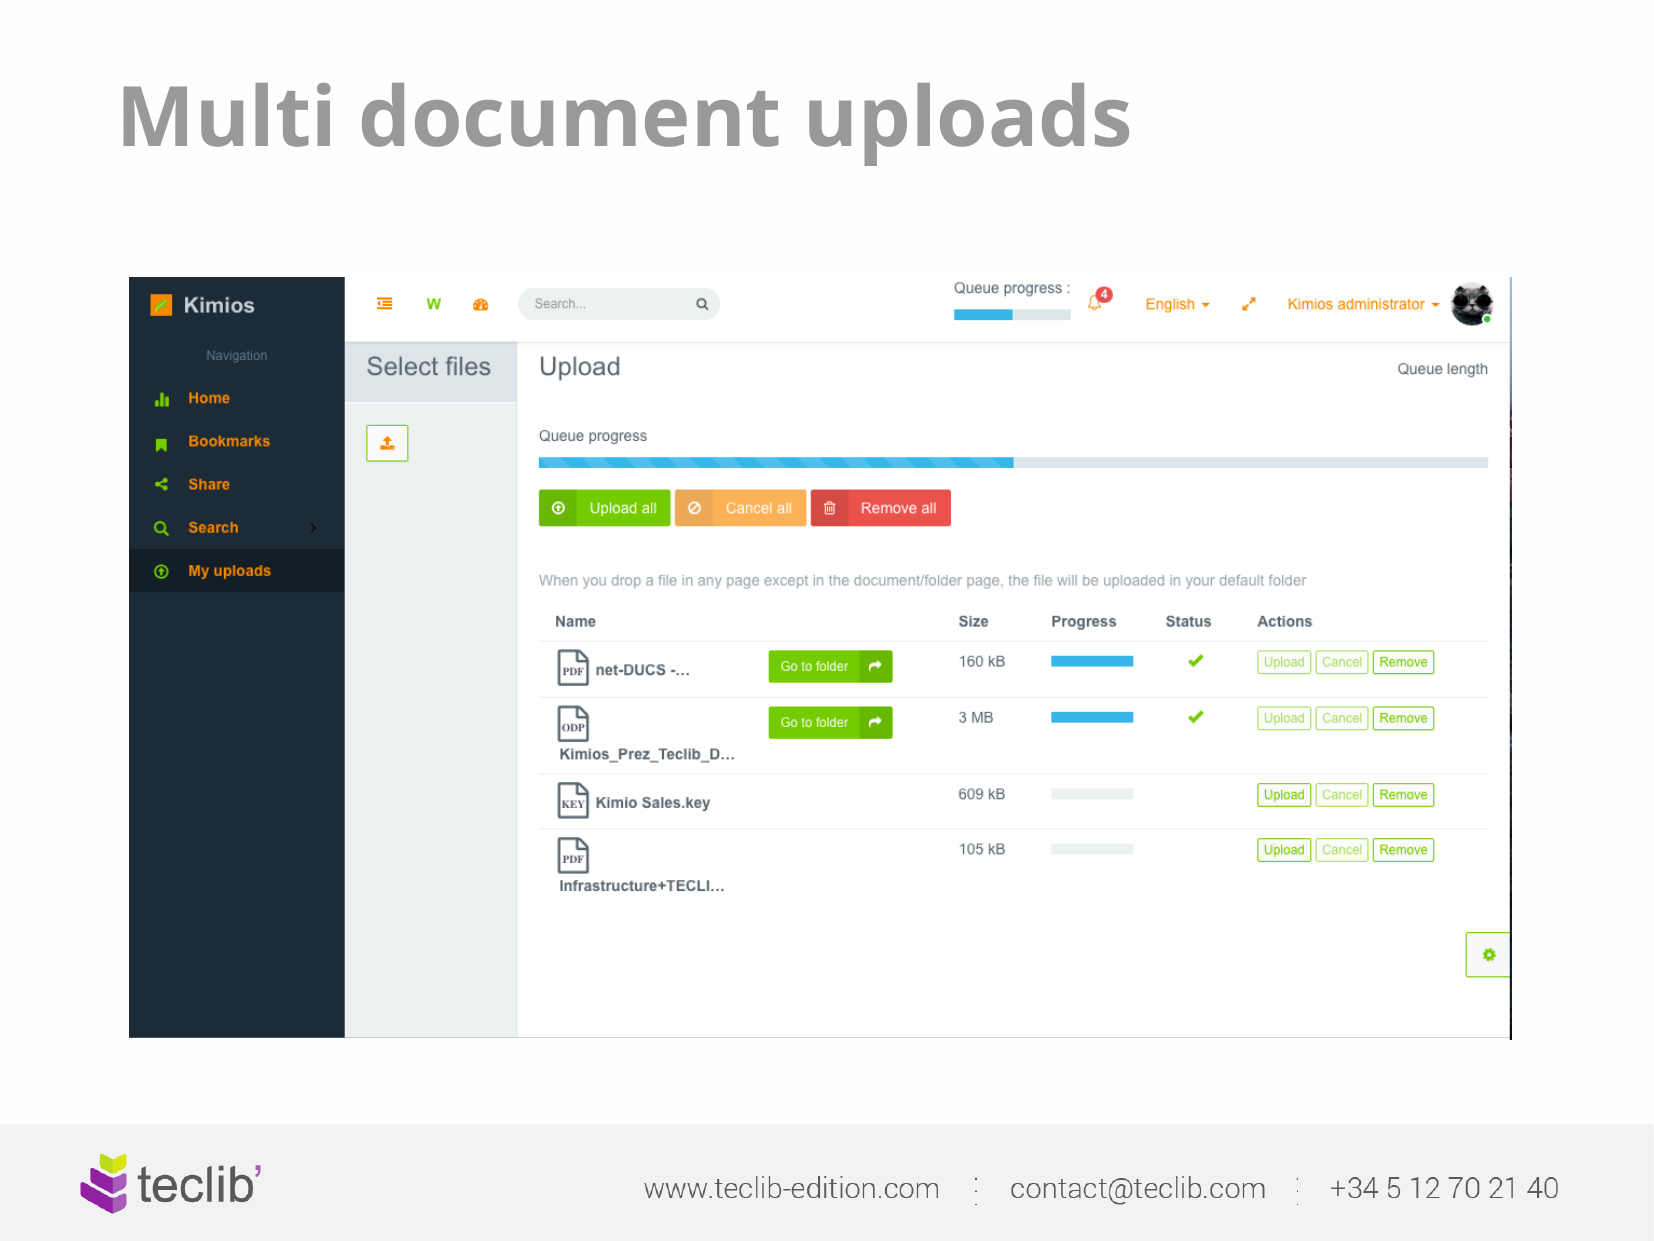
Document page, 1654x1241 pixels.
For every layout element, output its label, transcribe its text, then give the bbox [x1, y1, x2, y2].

picture [0, 0, 1654, 1241]
title Multi document uploads [81, 17, 1607, 212]
